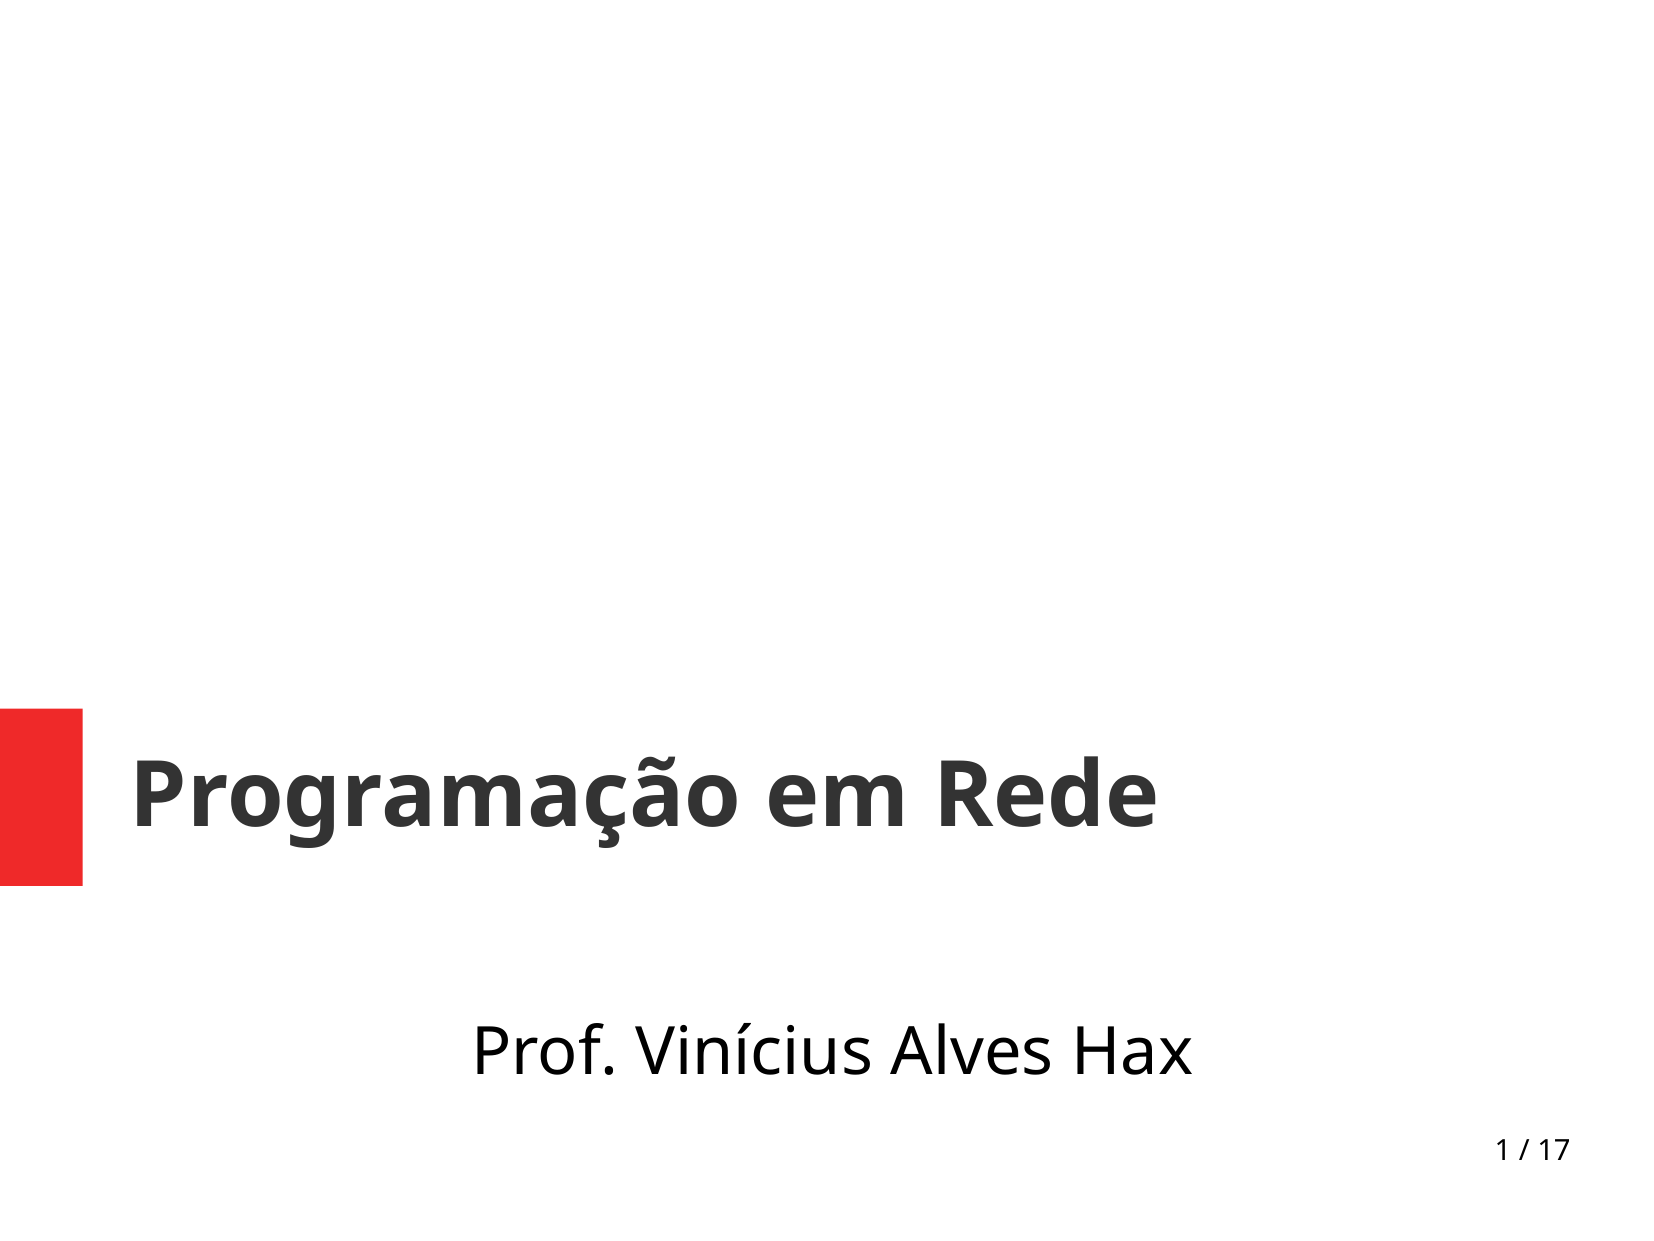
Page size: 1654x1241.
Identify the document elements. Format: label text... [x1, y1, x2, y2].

subtitle Prof. Vinícius Alves Hax [129, 968, 1536, 1130]
title Programação em Rede [129, 616, 1536, 966]
